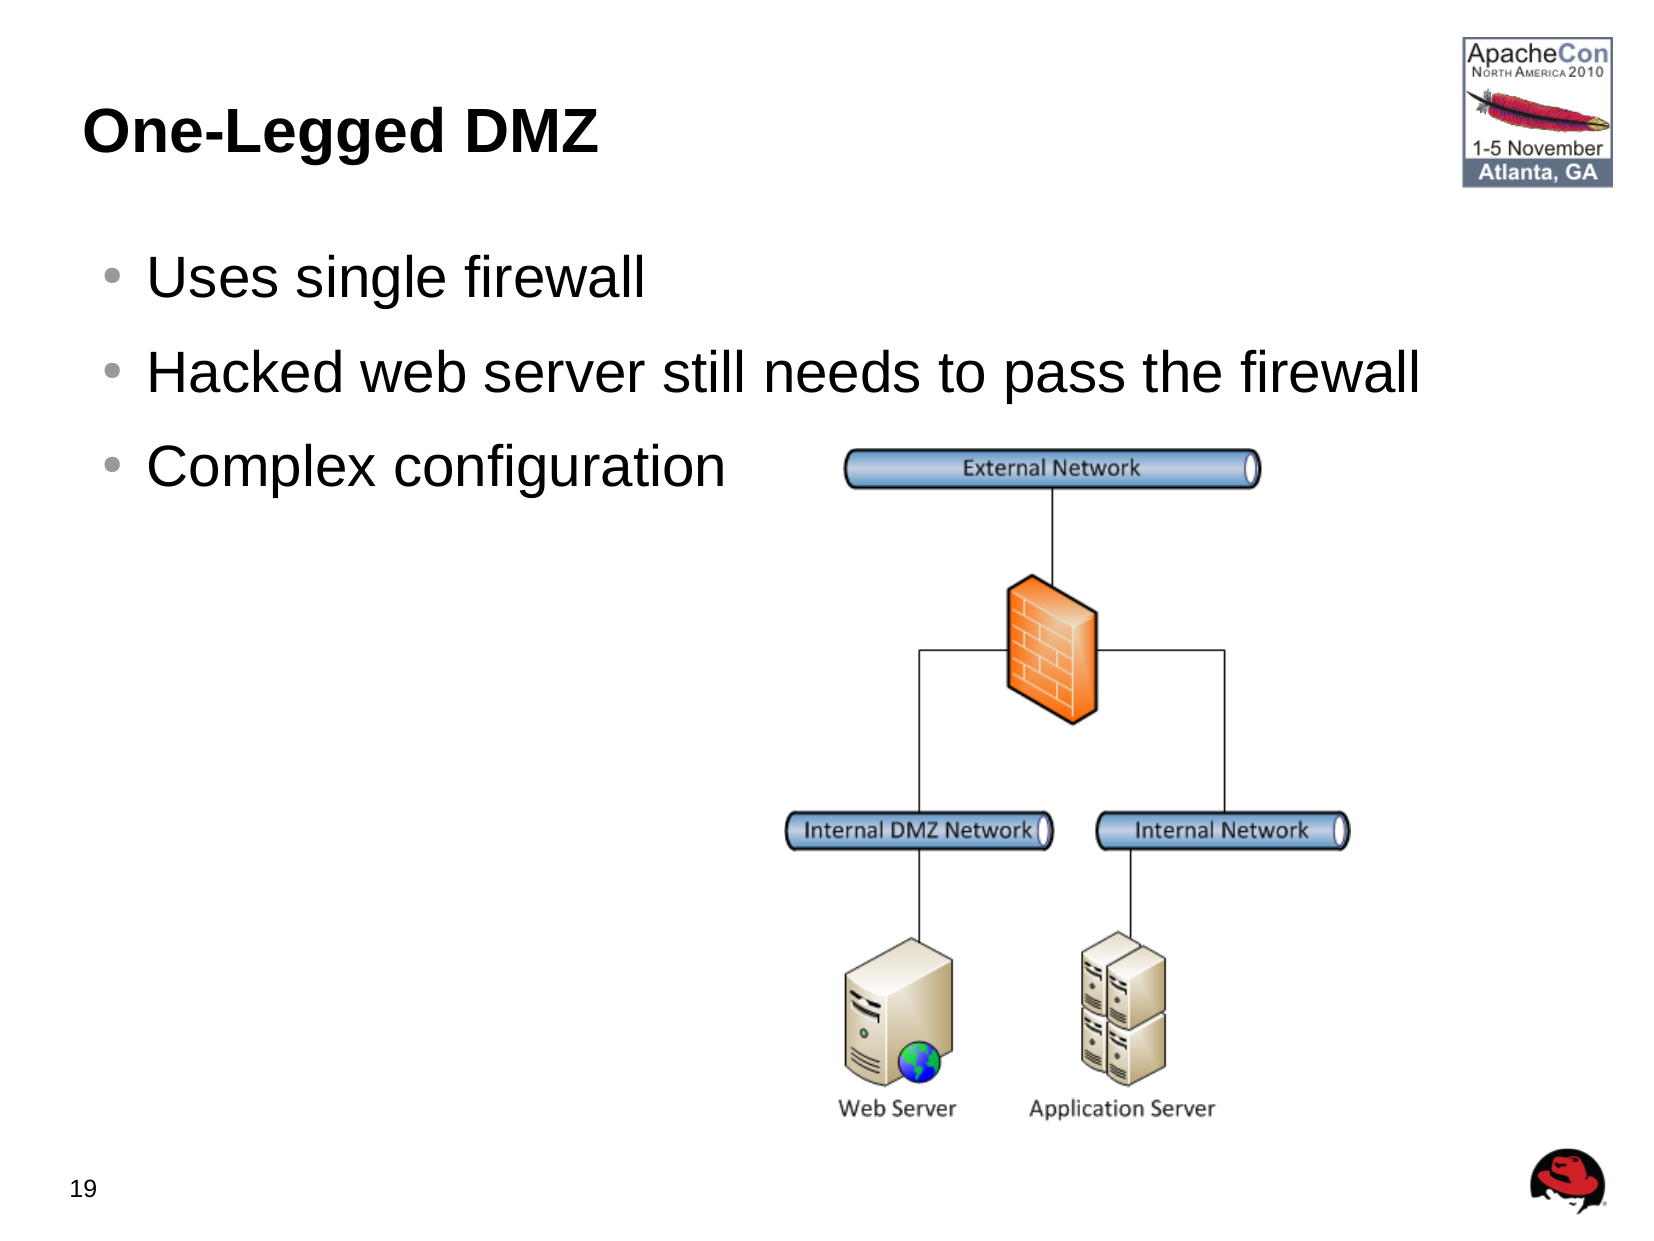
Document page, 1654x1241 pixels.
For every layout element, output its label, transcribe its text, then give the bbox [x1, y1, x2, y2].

picture [1529, 1146, 1613, 1224]
list Uses single firewall Hacked web server still needs to pass the firewall Complex configuration [86, 244, 1576, 1024]
picture [1462, 37, 1613, 188]
title One-Legged DMZ [82, 45, 1571, 218]
picture [784, 448, 1351, 1126]
